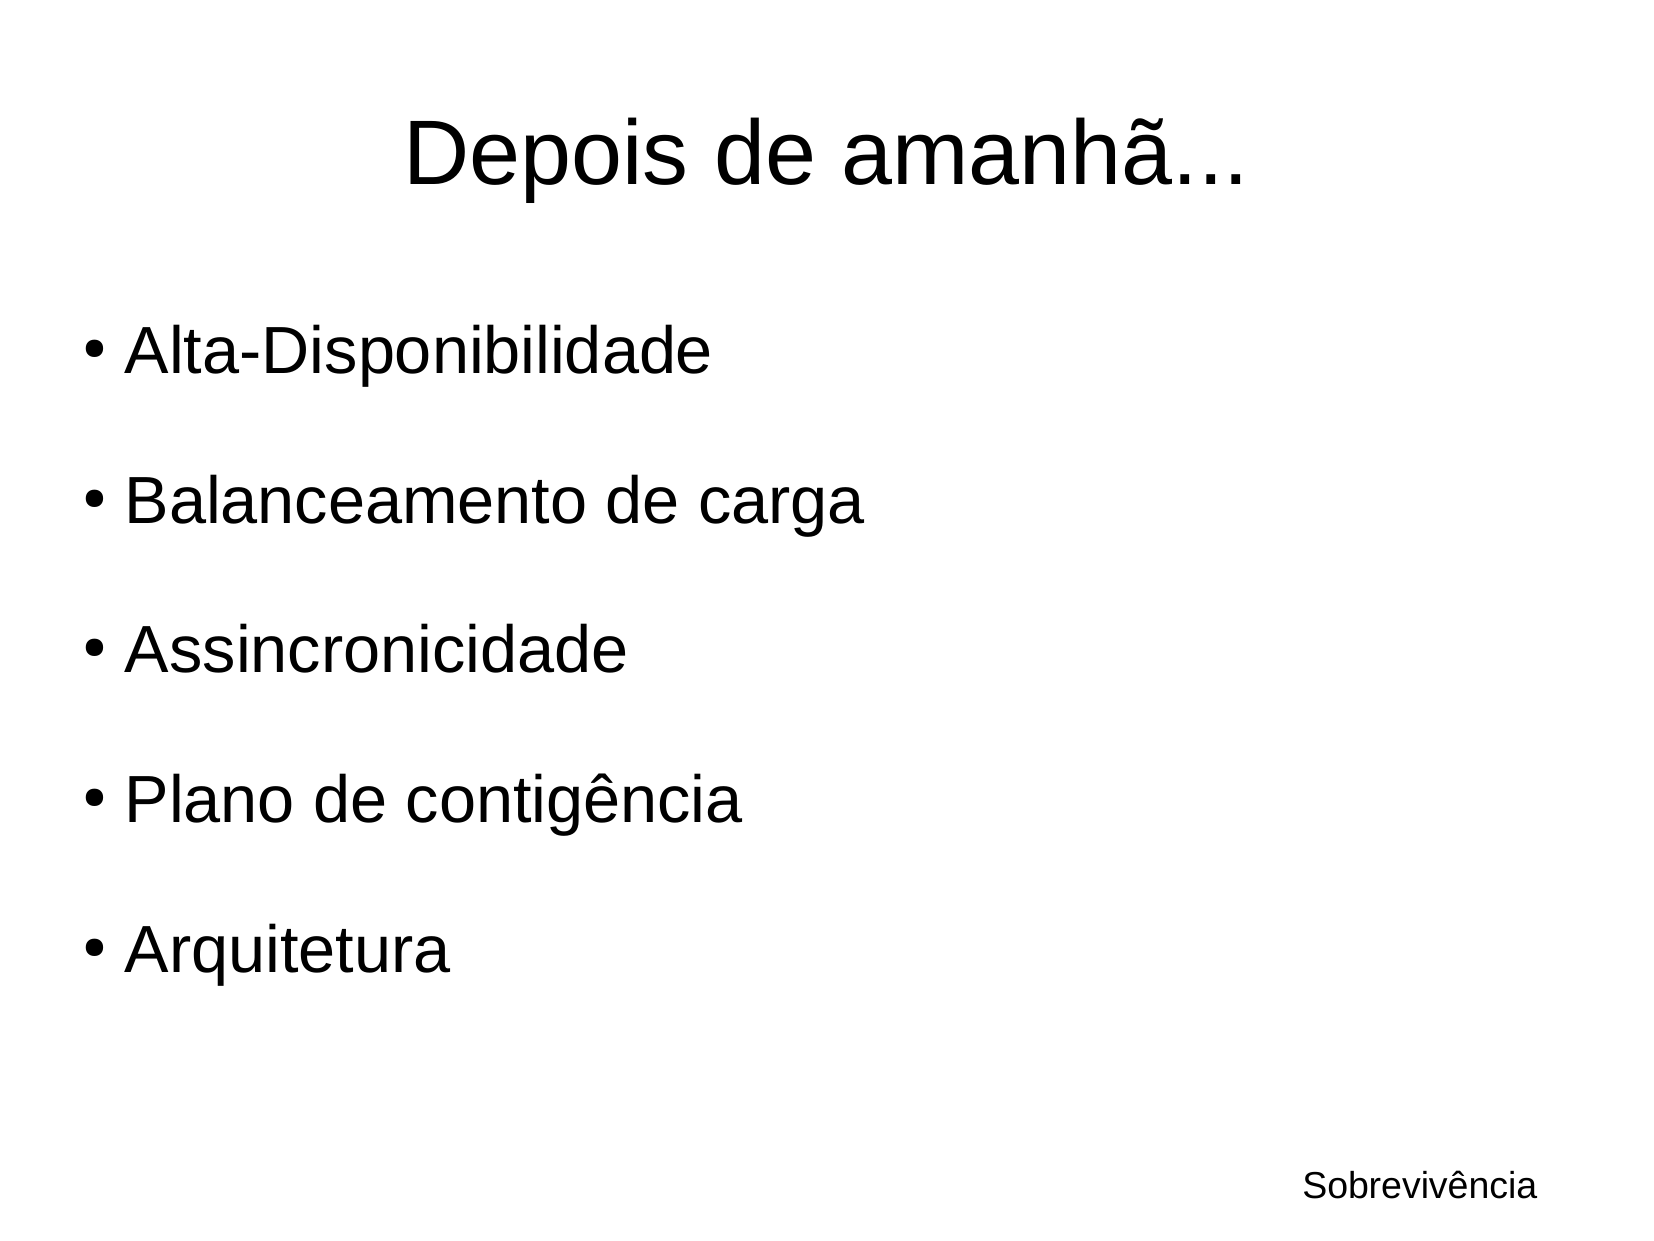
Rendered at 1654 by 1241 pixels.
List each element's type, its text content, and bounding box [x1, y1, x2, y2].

subtitle Alta-Disponibilidade Balanceamento de carga Assincronicidade Plano de contigência Arquitetura [82, 290, 1538, 1010]
title Depois de amanhã... [82, 49, 1571, 257]
text_box Sobrevivência [1287, 1157, 1552, 1215]
